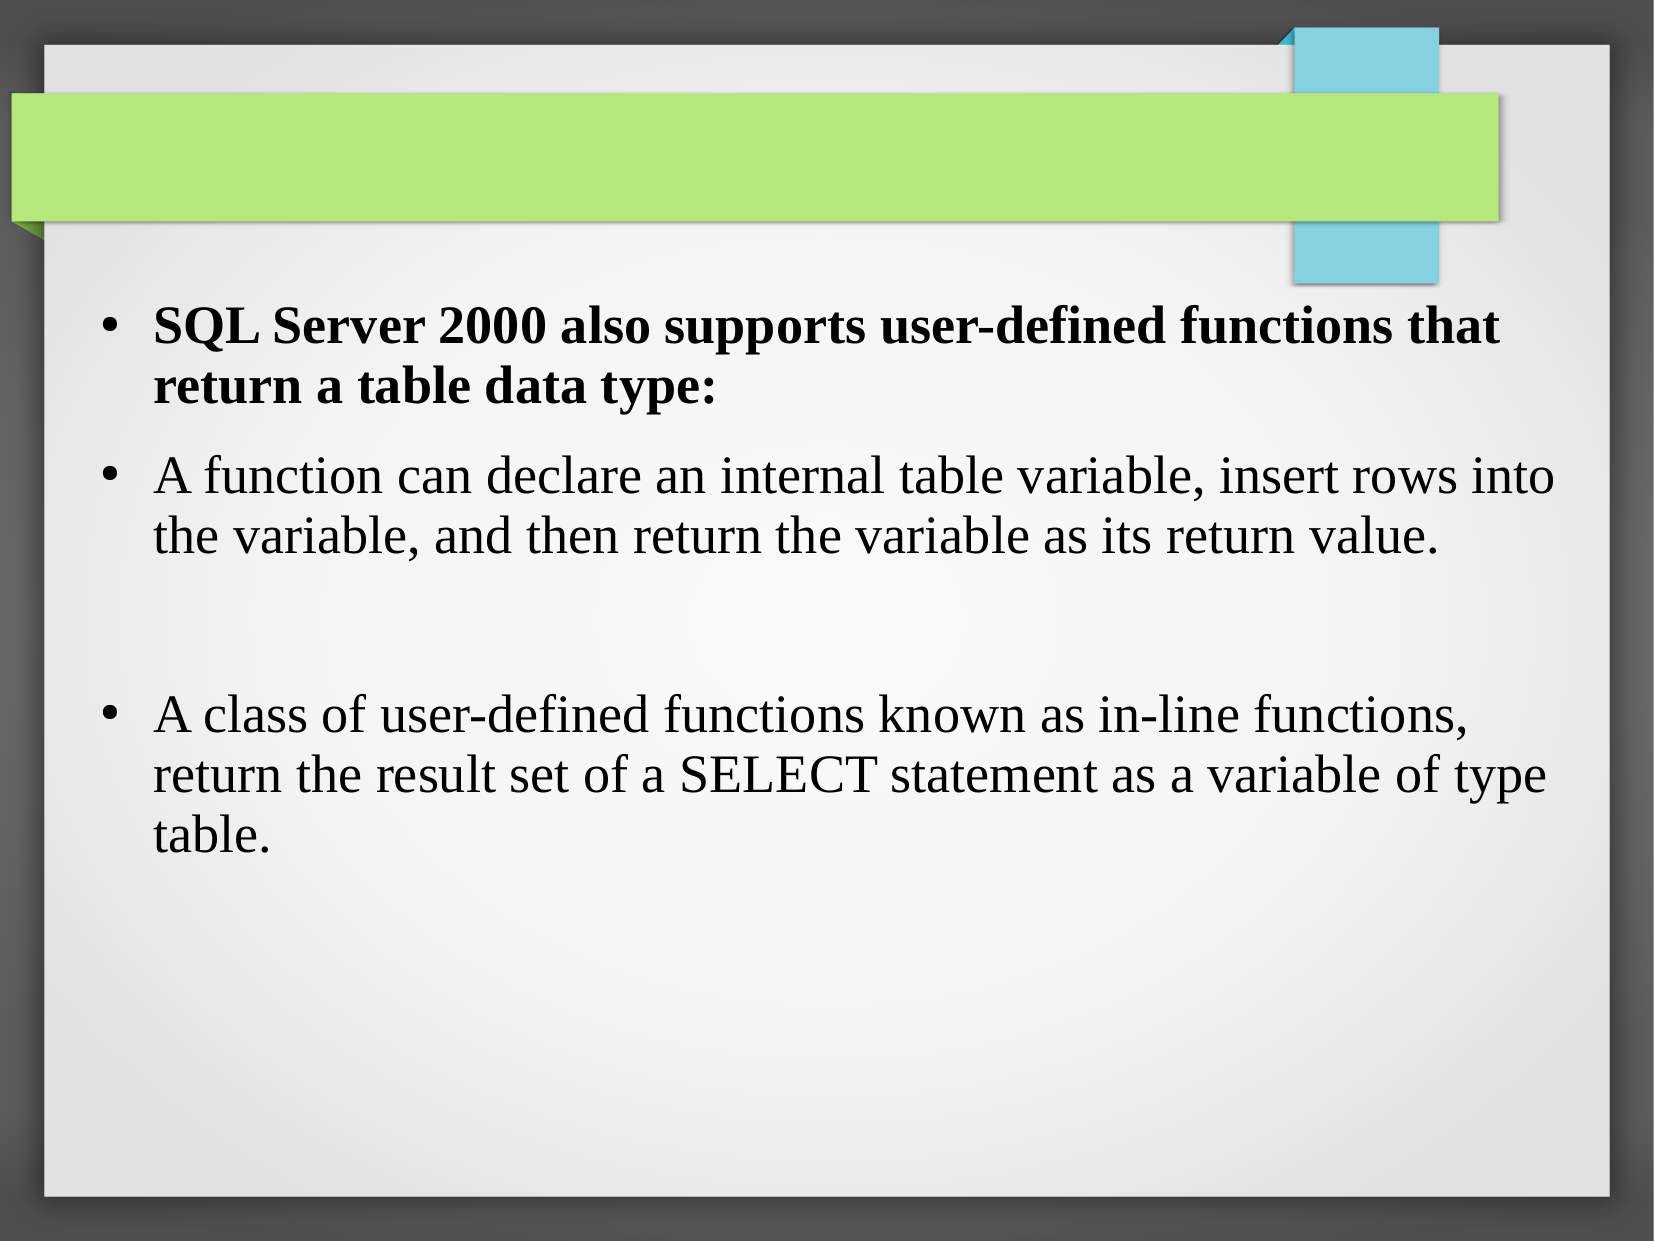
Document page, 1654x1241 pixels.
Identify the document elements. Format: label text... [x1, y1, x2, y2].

list SQL Server 2000 also supports user-defined functions that return a table data type: A function can declare an internal table variable, insert rows into the variable, and then return the variable as its return value. A class of user-defined functions known as in-line functions, return the result set of a SELECT statement as a variable of type table. [82, 295, 1571, 1015]
picture [0, 0, 1654, 1241]
